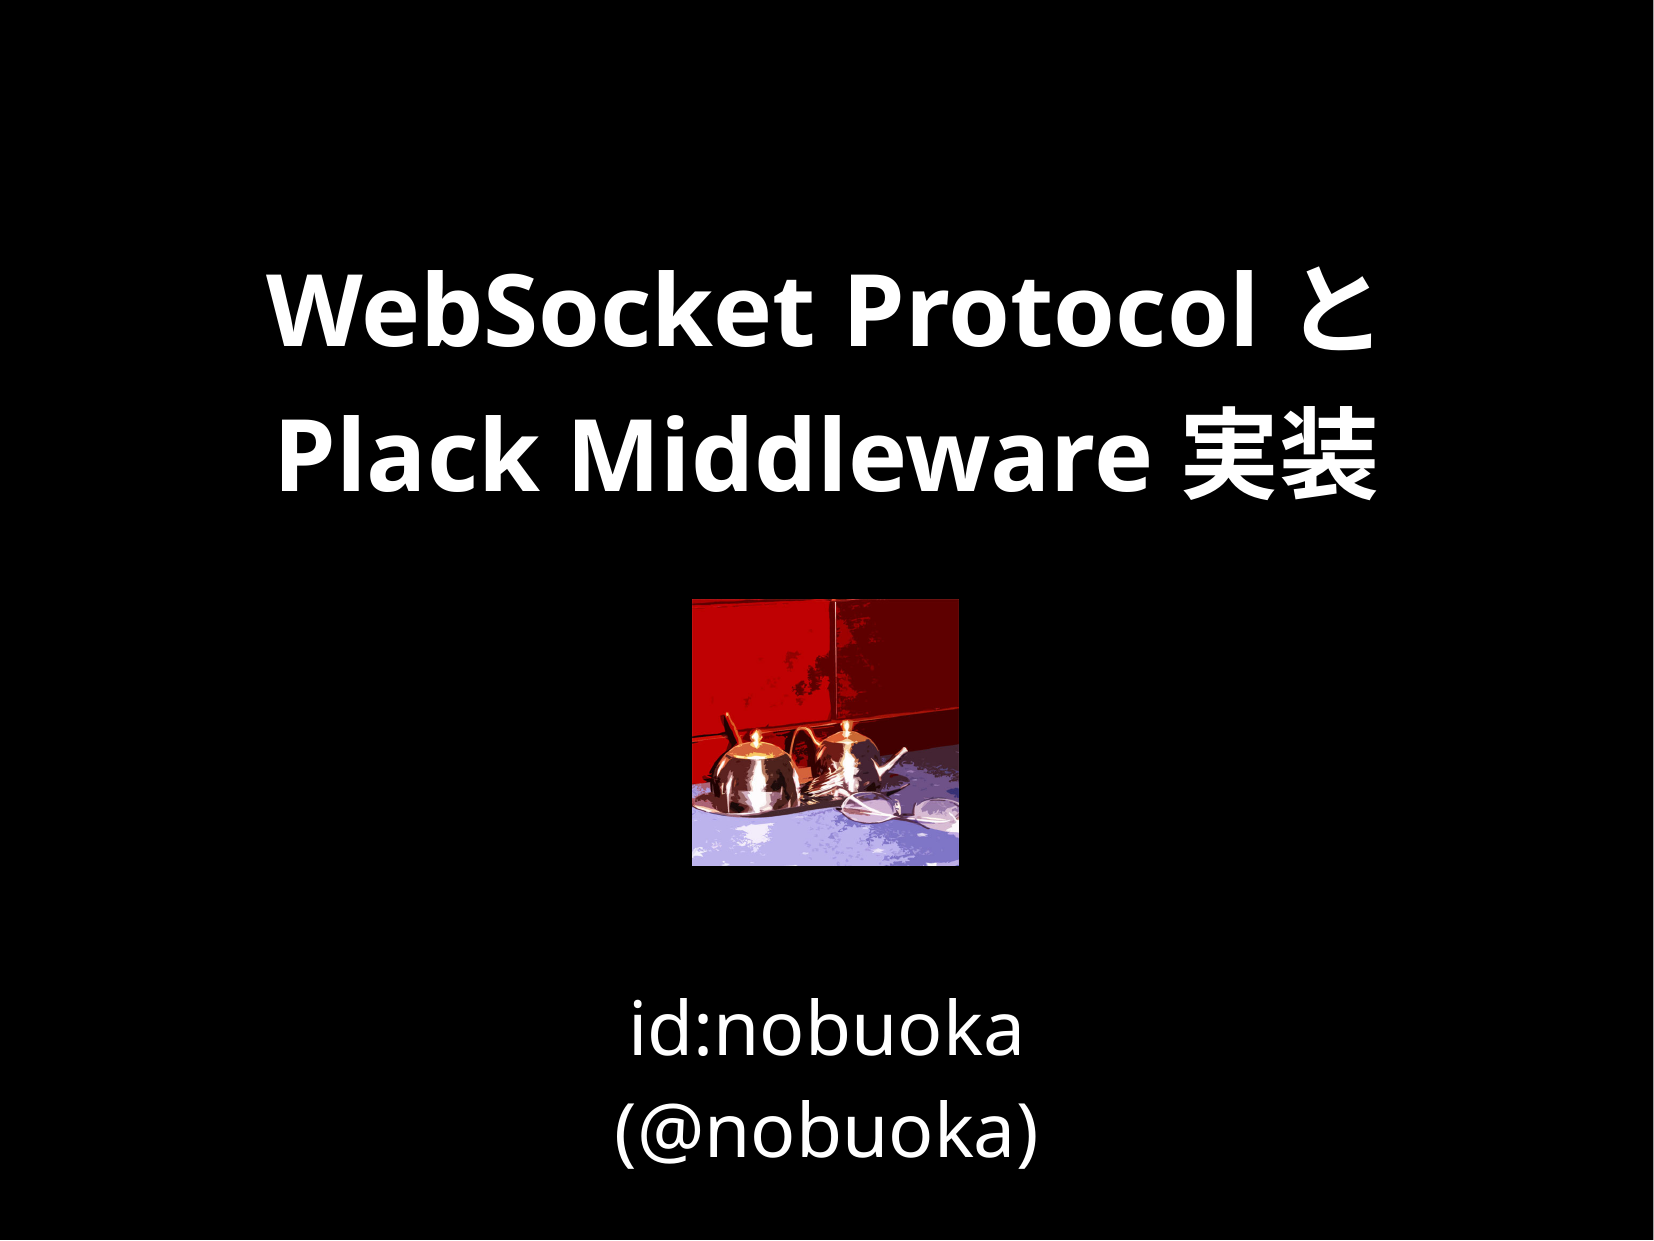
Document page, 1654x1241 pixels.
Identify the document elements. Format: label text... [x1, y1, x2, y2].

subtitle WebSocket Protocol と Plack Middleware 実装 id:nobuoka (@nobuoka) [82, 49, 1571, 1111]
picture [692, 599, 959, 866]
